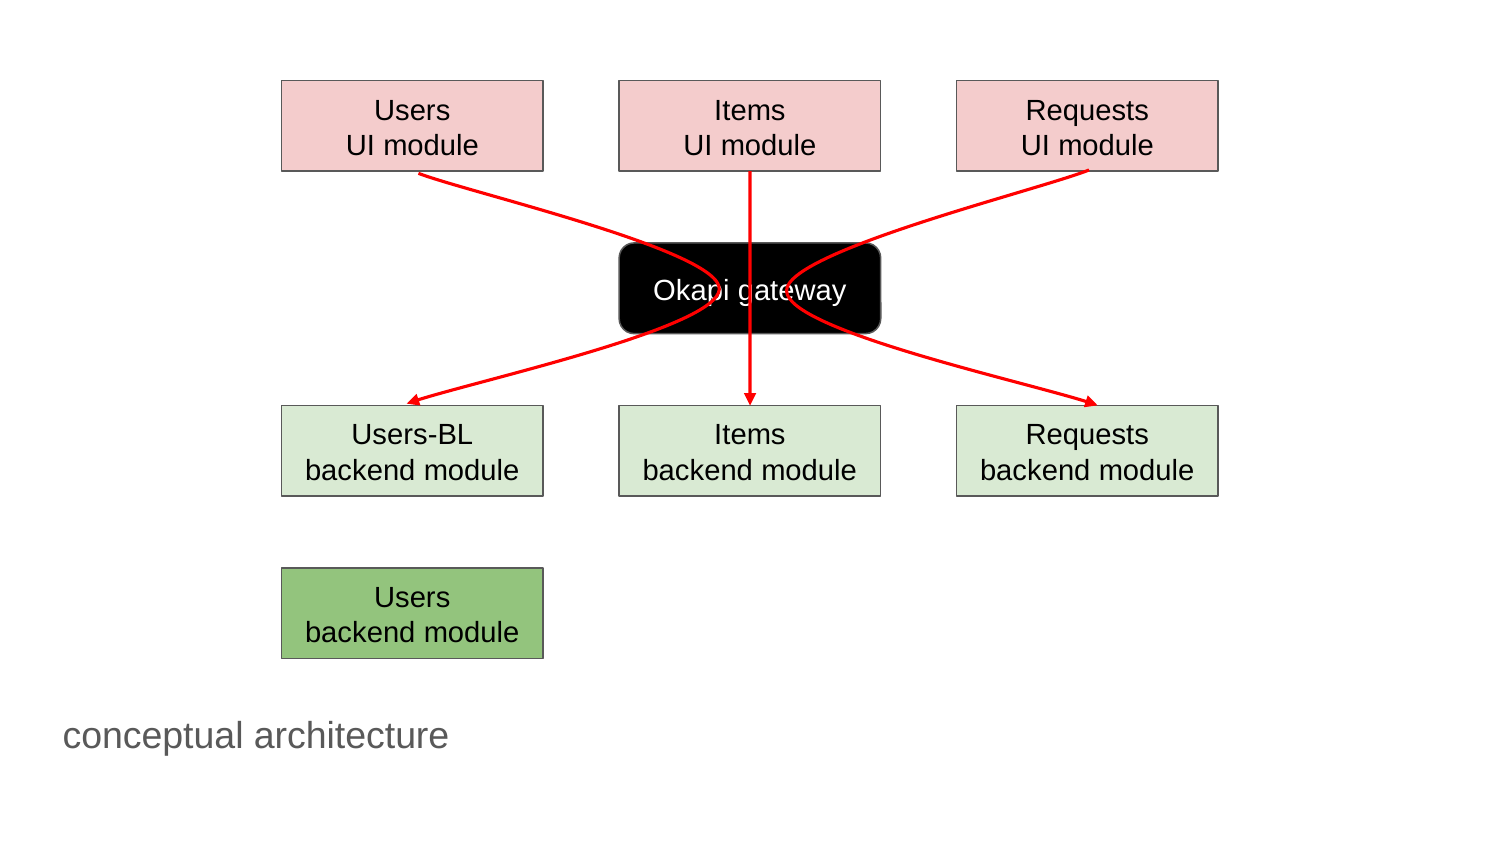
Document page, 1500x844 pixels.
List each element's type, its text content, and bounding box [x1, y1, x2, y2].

text_box Okapi gateway [619, 242, 715, 334]
text_box Items backend module [619, 405, 881, 497]
text_box Users backend module [281, 567, 544, 659]
text_box Requests UI module [956, 80, 1219, 172]
text_box Requests backend module [956, 405, 1219, 497]
text_box Okapi gateway [789, 243, 881, 334]
text_box Okapi gateway [752, 242, 858, 334]
text_box Users-BL backend module [281, 405, 544, 497]
text_box Users UI module [281, 80, 544, 172]
text_box Items UI module [619, 80, 881, 172]
text_box Okapi gateway [649, 242, 748, 334]
list conceptual architecture [47, 683, 468, 783]
